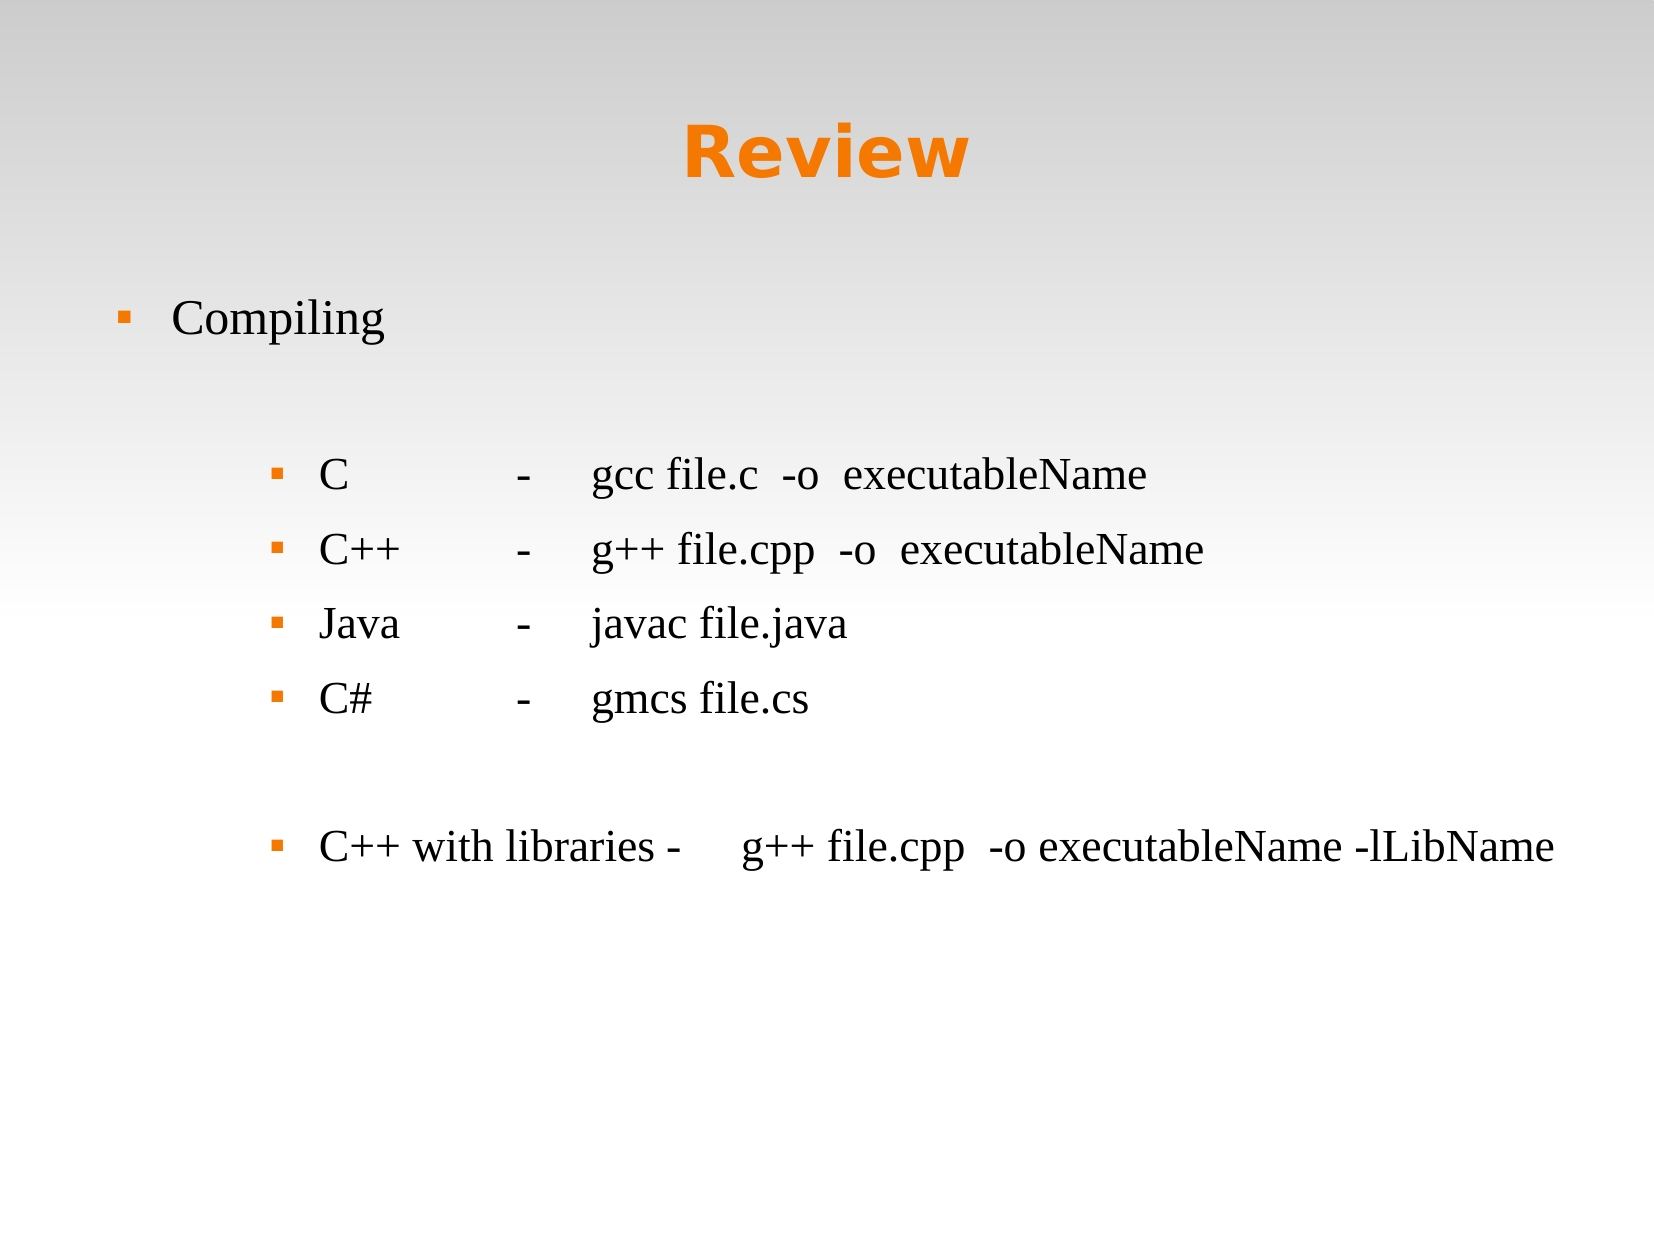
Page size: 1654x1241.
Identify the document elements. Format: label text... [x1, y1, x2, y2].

list Compiling C - gcc file.c -o executableName C++ - g++ file.cpp -o executableName Java - javac file.java C# - gmcs file.cs C++ with libraries - g++ file.cpp -o executableName -lLibName [82, 290, 1571, 1109]
title Review [82, 49, 1571, 257]
